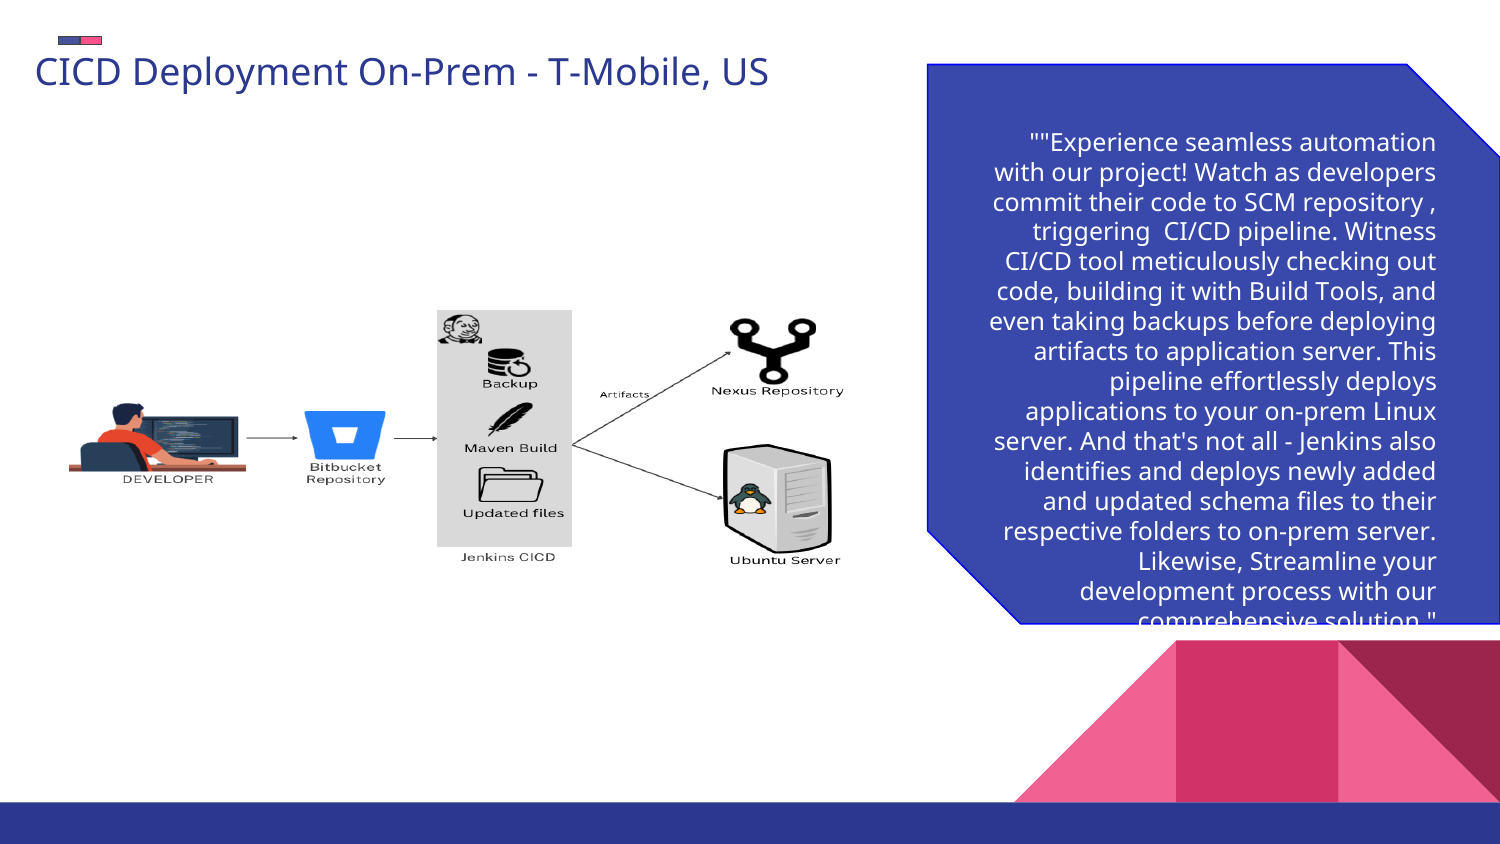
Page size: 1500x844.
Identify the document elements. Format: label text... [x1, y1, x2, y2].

text_box ""Experience seamless automation with our project! Watch as developers commit their code to SCM repository , triggering CI/CD pipeline. Witness CI/CD tool meticulously checking out code, building it with Build Tools, and even taking backups before deploying artifacts to application server. This pipeline effortlessly deploys applications to your on-prem Linux server. And that's not all - Jenkins also identifies and deploys newly added and updated schema files to their respective folders to on-prem server. Likewise, Streamline your development process with our comprehensive solution." [927, 64, 1500, 624]
text_box CICD Deployment On-Prem - T-Mobile, US [32, 46, 942, 94]
text_box [59, 37, 79, 44]
text_box [81, 37, 101, 44]
picture [32, 197, 897, 624]
